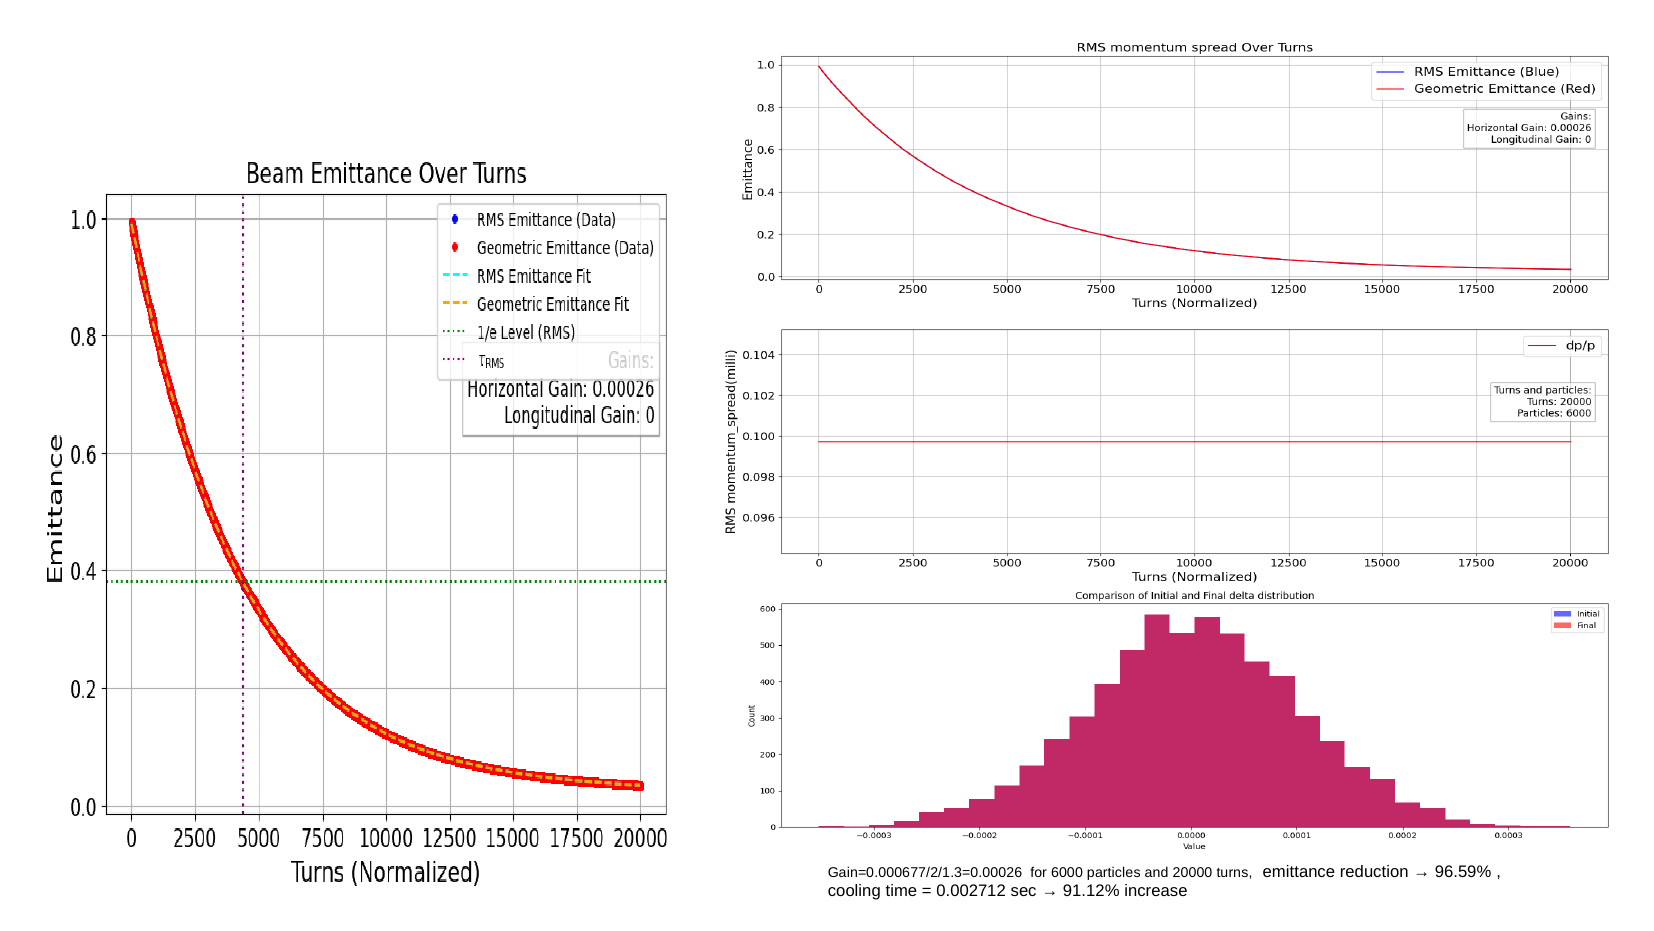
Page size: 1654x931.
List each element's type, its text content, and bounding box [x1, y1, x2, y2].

picture [37, 149, 676, 901]
list Gain=0.000677/2/1.3=0.00026 for 6000 particles and 20000 turns, emittance reduction → 96.59% , cooling time = 0.002712 sec → 91.12% increase [787, 862, 1538, 901]
picture [720, 37, 1613, 856]
